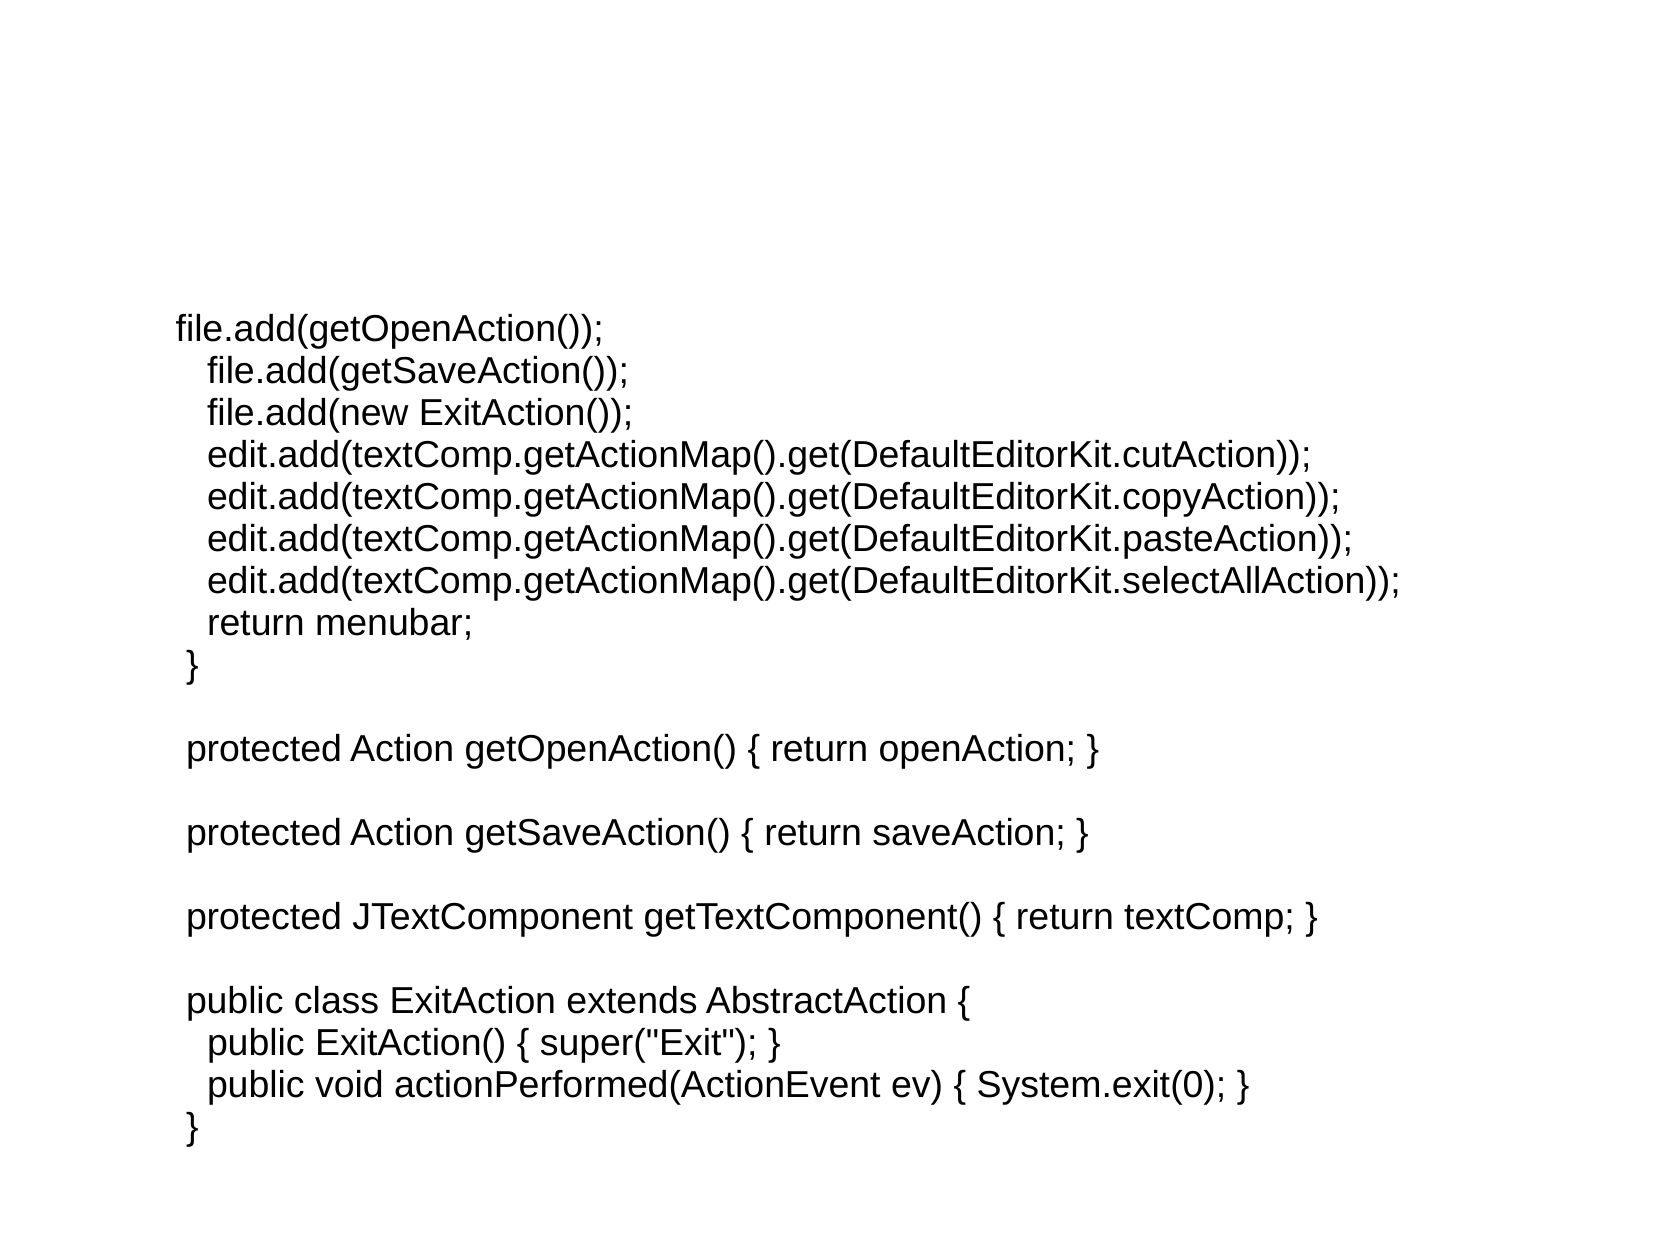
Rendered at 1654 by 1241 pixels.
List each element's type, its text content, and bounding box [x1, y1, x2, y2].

text_box file.add(getOpenAction()); file.add(getSaveAction()); file.add(new ExitAction()); edit.add(textComp.getActionMap().get(DefaultEditorKit.cutAction)); edit.add(textComp.getActionMap().get(DefaultEditorKit.copyAction)); edit.add(textComp.getActionMap().get(DefaultEditorKit.pasteAction)); edit.add(textComp.getActionMap().get(DefaultEditorKit.selectAllAction)); return menubar; } protected Action getOpenAction() { return openAction; } protected Action getSaveAction() { return saveAction; } protected JTextComponent getTextComponent() { return textComp; } public class ExitAction extends AbstractAction { public ExitAction() { super("Exit"); } public void actionPerformed(ActionEvent ev) { System.exit(0); } } [150, 300, 1417, 1191]
